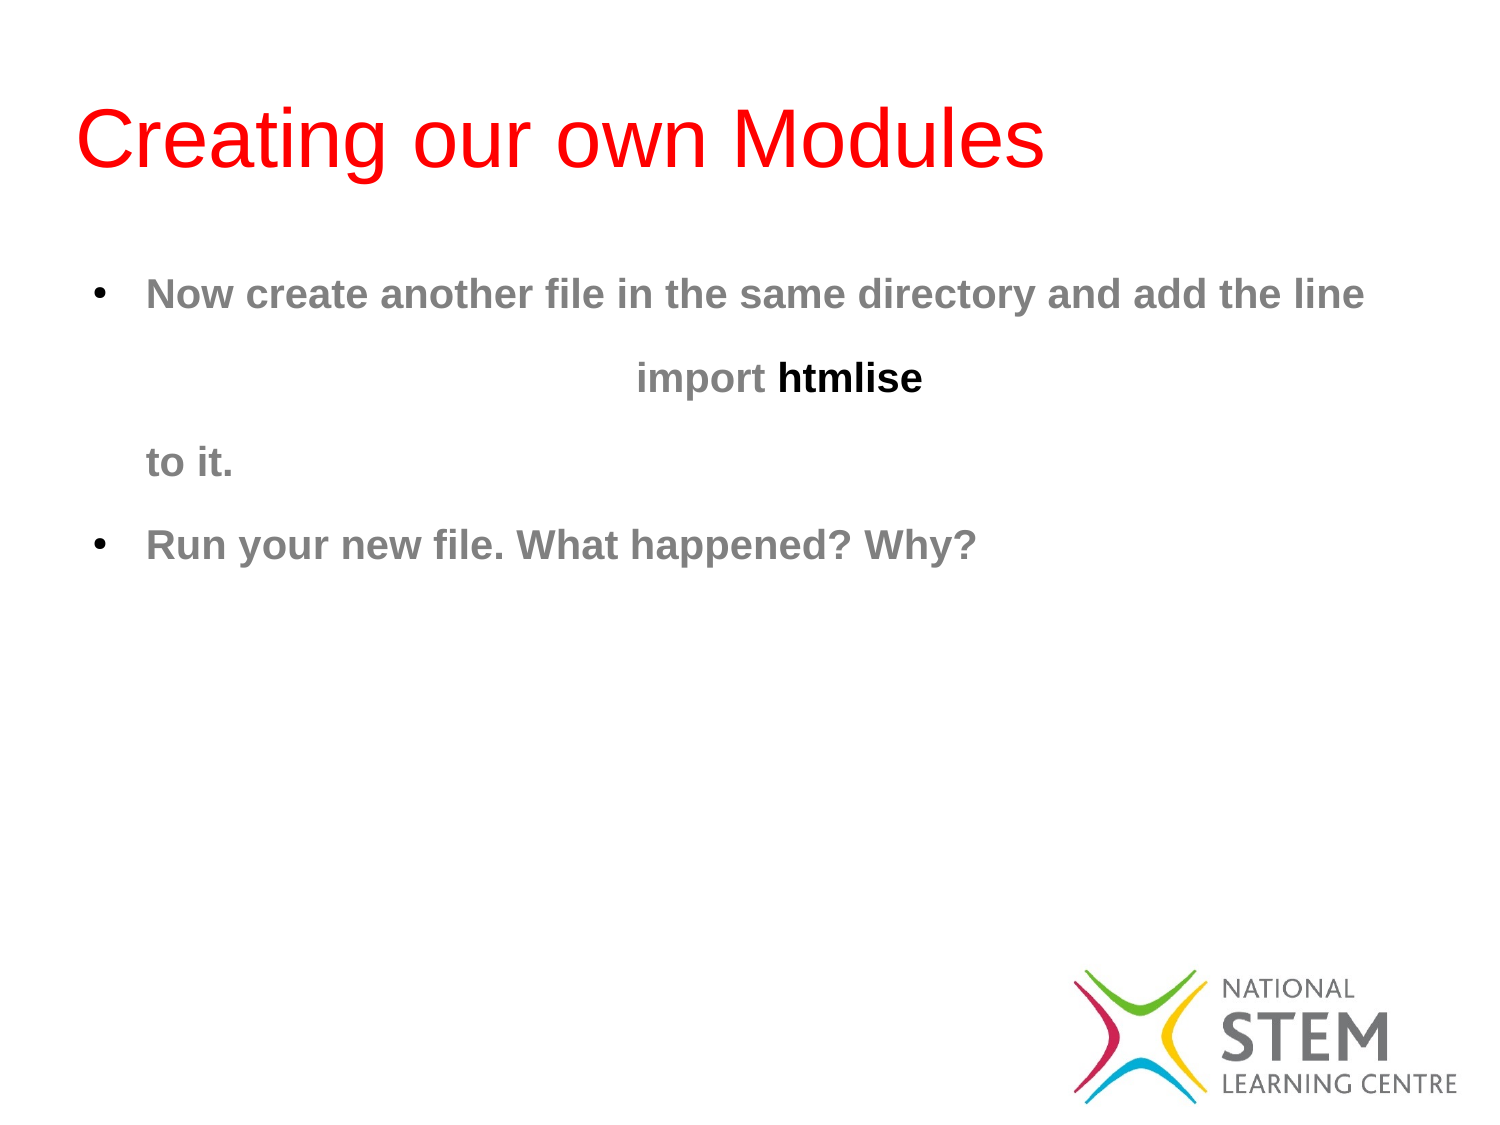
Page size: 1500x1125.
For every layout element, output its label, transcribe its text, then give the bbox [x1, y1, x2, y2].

picture [1057, 953, 1472, 1120]
list Now create another file in the same directory and add the line import htmlise to it. Run your new file. What happened? Why? [75, 263, 1425, 916]
title Creating our own Modules [75, 44, 1425, 233]
